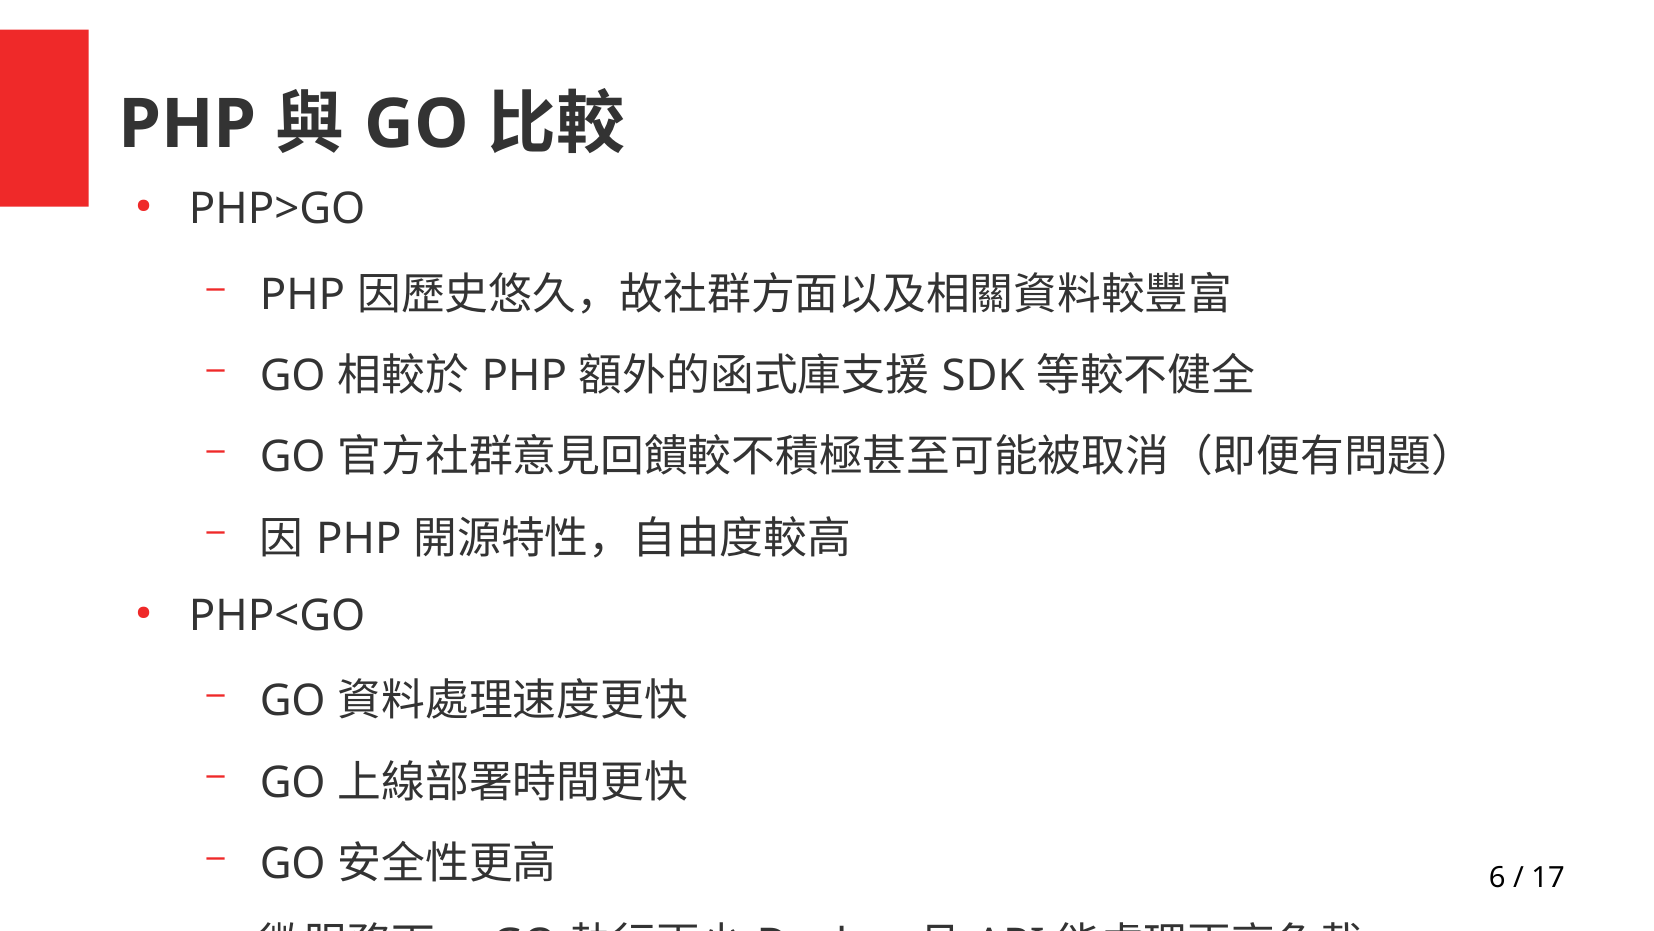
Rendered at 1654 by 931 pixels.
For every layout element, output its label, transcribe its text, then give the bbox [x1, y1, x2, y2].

title PHP與GO比較 [118, 29, 1595, 177]
list PHP>GO PHP因歷史悠久，故社群方面以及相關資料較豐富 GO相較於PHP額外的函式庫支援SDK等較不健全 GO官方社群意見回饋較不積極甚至可能被取消（即便有問題） 因PHP開源特性，自由度較高 PHP<GO GO資料處理速度更快 GO上線部署時間更快 GO安全性更高 微服務下，GO執行更少Docker,且API能處理更高負載 [118, 177, 1595, 798]
